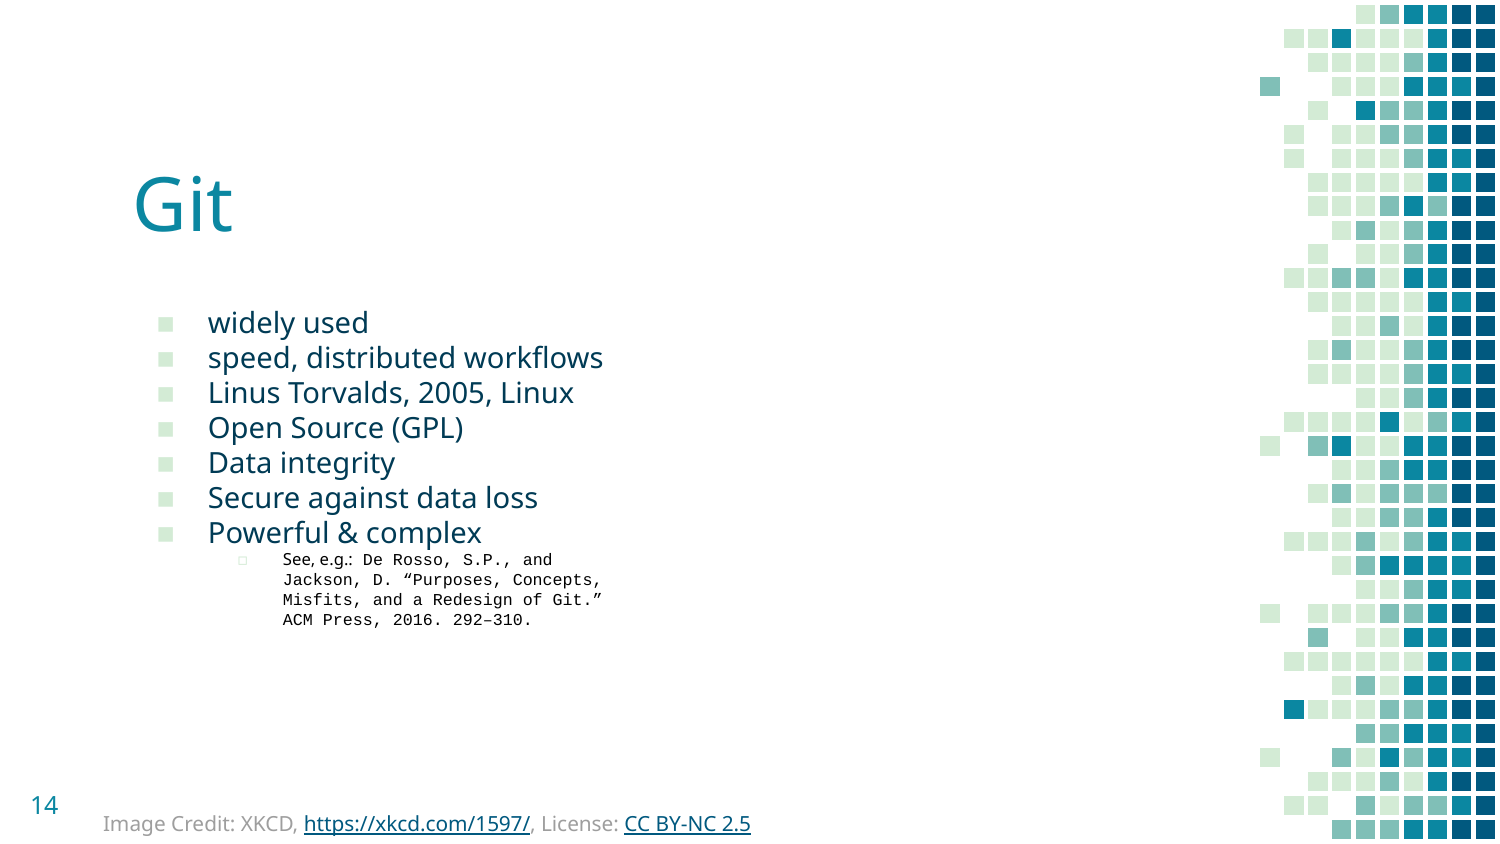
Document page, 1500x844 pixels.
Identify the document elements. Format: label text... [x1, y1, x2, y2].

list widely used speed, distributed workflows Linus Torvalds, 2005, Linux Open Source (GPL) Data integrity Secure against data loss Powerful & complex See, e.g.: De Rosso, S.P., and Jackson, D. “Purposes, Concepts, Misfits, and a Redesign of Git.” ACM Press, 2016. 292–310. [117, 289, 650, 795]
slide_number <number> [15, 774, 105, 839]
title Git [117, 121, 1227, 262]
text_box Image Credit: XKCD, https://xkcd.com/1597/, License: CC BY-NC 2.5 [88, 795, 1171, 844]
